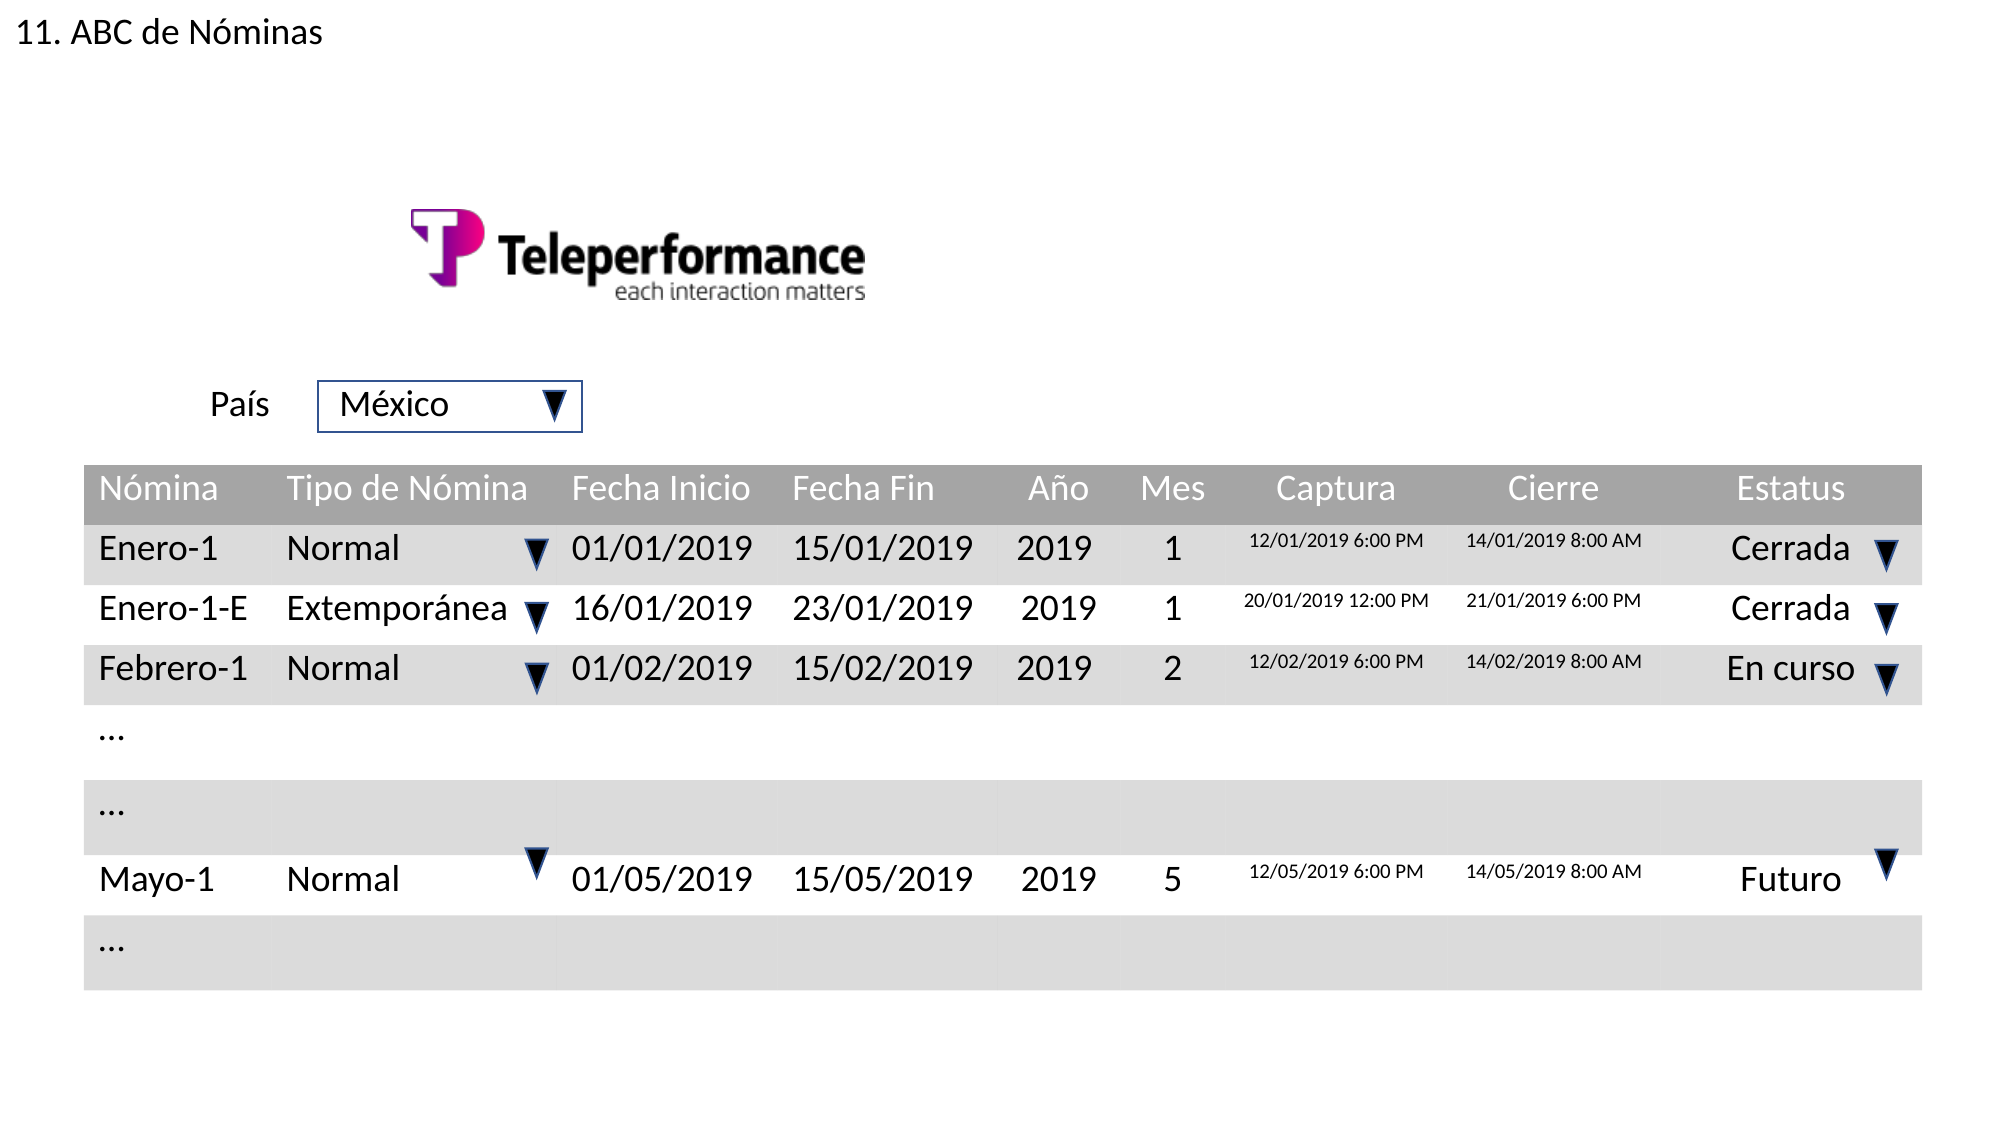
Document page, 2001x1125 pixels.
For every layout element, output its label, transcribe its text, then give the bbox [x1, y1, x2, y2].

table_cell 15/02/2019 [777, 645, 997, 705]
table_cell 12/01/2019 6:00 PM [1225, 525, 1448, 585]
table_cell 01/01/2019 [557, 525, 777, 585]
text_box 11. ABC de Nóminas [0, 0, 534, 60]
table_cell [997, 705, 1120, 780]
table_cell [1448, 915, 1660, 990]
table_cell [1660, 780, 1922, 855]
table_cell [1225, 705, 1448, 780]
table_cell 15/01/2019 [777, 525, 997, 585]
table_cell 14/05/2019 8:00 AM [1448, 855, 1660, 915]
table_cell 12/02/2019 6:00 PM [1225, 645, 1448, 705]
table_cell 2 [1120, 645, 1225, 705]
text_box [525, 848, 548, 878]
table_cell [557, 780, 777, 855]
picture [411, 209, 865, 300]
table_header Año [997, 465, 1120, 525]
table_cell [777, 915, 997, 990]
table_cell [1448, 705, 1660, 780]
table_cell Cerrada [1660, 525, 1922, 585]
table_cell 2019 [997, 855, 1120, 915]
table_cell Febrero-1 [84, 645, 272, 705]
table_cell Normal [272, 525, 557, 585]
table_cell [1660, 915, 1922, 990]
table_header Estatus [1660, 465, 1922, 525]
table_cell 01/02/2019 [557, 645, 777, 705]
table_cell 5 [1120, 855, 1225, 915]
table_cell [1120, 915, 1225, 990]
table_cell Cerrada [1660, 585, 1922, 645]
text_box [1875, 664, 1898, 694]
table_header Captura [1225, 465, 1448, 525]
table_cell 20/01/2019 12:00 PM [1225, 585, 1448, 645]
table_cell En curso [1660, 645, 1922, 705]
table_cell [1225, 915, 1448, 990]
text_box [525, 663, 548, 693]
table_cell 12/05/2019 6:00 PM [1225, 855, 1448, 915]
text_box País [83, 371, 285, 432]
table_cell 2019 [997, 645, 1120, 705]
text_box [1875, 540, 1898, 570]
table_cell 01/05/2019 [557, 855, 777, 915]
table_cell 2019 [997, 525, 1120, 585]
table_header Cierre [1448, 465, 1660, 525]
table_cell Enero-1-E [84, 585, 272, 645]
text_box [543, 390, 566, 420]
table_cell [777, 705, 997, 780]
table_header Nómina [84, 465, 272, 525]
table_cell [272, 915, 557, 990]
table_cell … [84, 705, 272, 780]
table_cell Normal [272, 855, 557, 915]
text_box México [324, 371, 526, 432]
table_cell 21/01/2019 6:00 PM [1448, 585, 1660, 645]
table_cell 2019 [997, 585, 1120, 645]
table_cell Enero-1 [84, 525, 272, 585]
table_cell Normal [272, 645, 557, 705]
table_cell [997, 780, 1120, 855]
table_cell Futuro [1660, 855, 1922, 915]
table_cell [272, 705, 557, 780]
table_header Mes [1120, 465, 1225, 525]
table_cell [1660, 705, 1922, 780]
table_cell [1120, 780, 1225, 855]
table_cell 16/01/2019 [557, 585, 777, 645]
table_cell [997, 915, 1120, 990]
table_cell 1 [1120, 585, 1225, 645]
table_header Tipo de Nómina [272, 465, 557, 525]
table_cell 15/05/2019 [777, 855, 997, 915]
table_cell Mayo-1 [84, 855, 272, 915]
table_cell [777, 780, 997, 855]
table_header Fecha Inicio [557, 465, 777, 525]
table_cell [272, 780, 557, 855]
text_box [1875, 604, 1898, 633]
text_box [525, 602, 548, 632]
table_cell 14/02/2019 8:00 AM [1448, 645, 1660, 705]
text_box [525, 539, 548, 569]
table_cell 14/01/2019 8:00 AM [1448, 525, 1660, 585]
table_cell [1120, 705, 1225, 780]
text_box [1875, 849, 1898, 879]
table_cell Extemporánea [272, 585, 557, 645]
table_cell … [84, 780, 272, 855]
table_cell [1225, 780, 1448, 855]
table_cell [557, 705, 777, 780]
table_cell [557, 915, 777, 990]
table_cell [1448, 780, 1660, 855]
table_cell … [84, 915, 272, 990]
table_header Fecha Fin [777, 465, 997, 525]
table_cell 23/01/2019 [777, 585, 997, 645]
table_cell 1 [1120, 525, 1225, 585]
